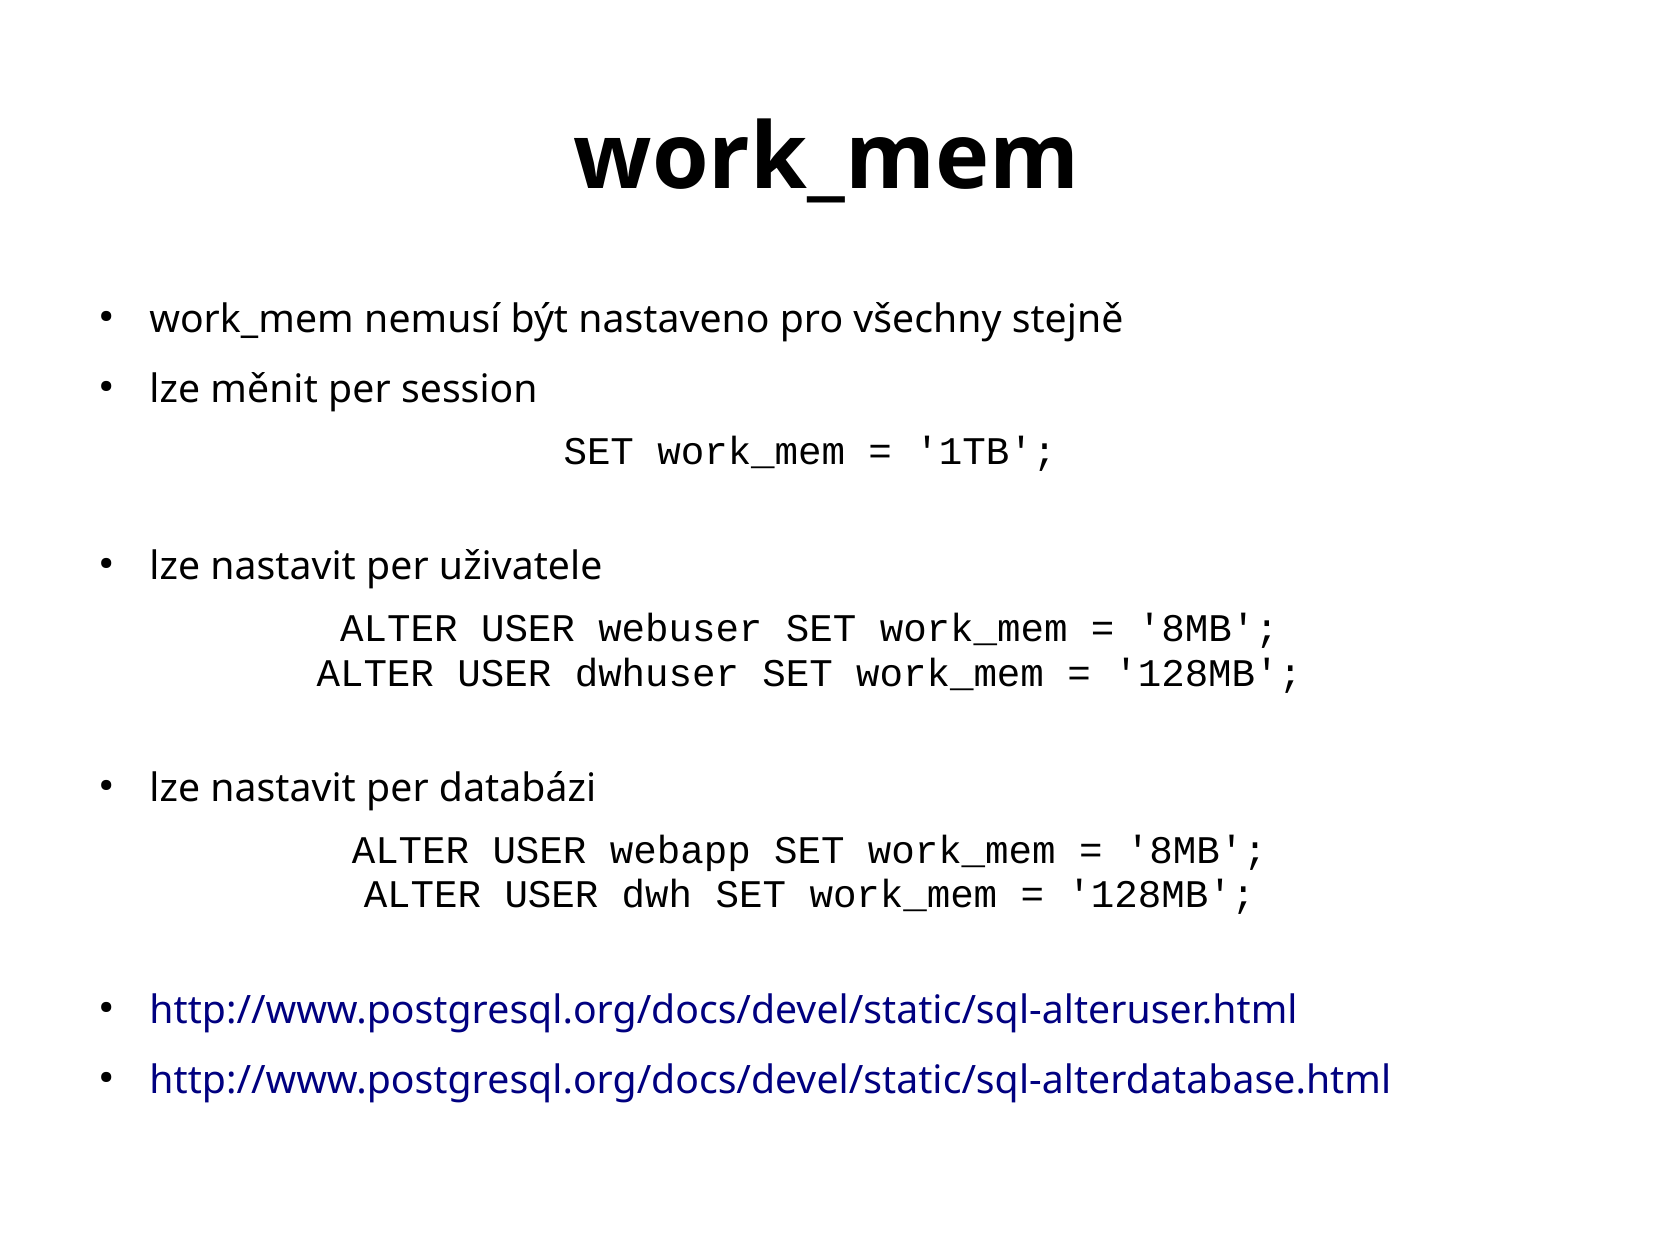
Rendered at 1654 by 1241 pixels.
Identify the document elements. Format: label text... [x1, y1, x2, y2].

title work_mem [82, 49, 1571, 257]
list work_mem nemusí být nastaveno pro všechny stejně lze měnit per session SET work_mem = '1TB'; lze nastavit per uživatele ALTER USER webuser SET work_mem = '8MB'; ALTER USER dwhuser SET work_mem = '128MB'; lze nastavit per databázi ALTER USER webapp SET work_mem = '8MB'; ALTER USER dwh SET work_mem = '128MB'; http://www.postgresql.org/docs/devel/static/sql-alteruser.html http://www.postgresql.org/docs/devel/static/sql-alterdatabase.html [82, 290, 1538, 1111]
